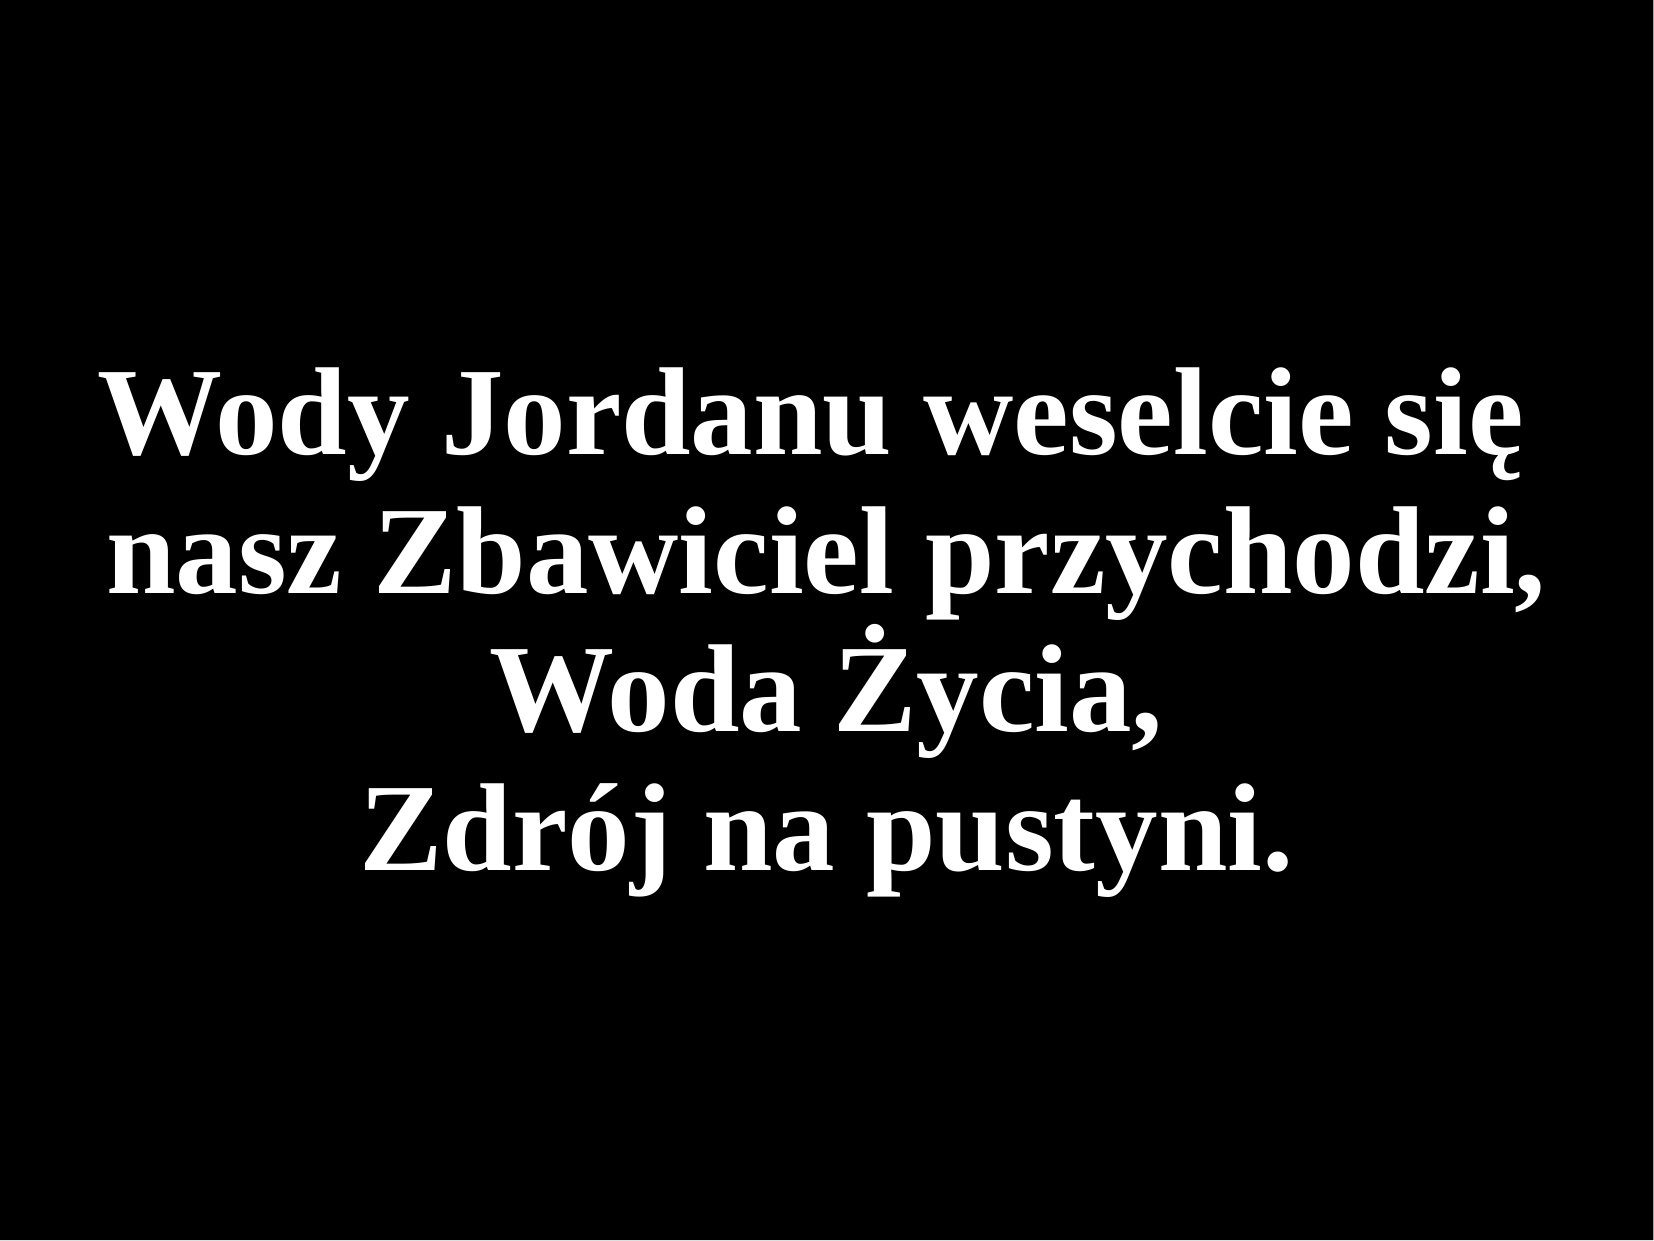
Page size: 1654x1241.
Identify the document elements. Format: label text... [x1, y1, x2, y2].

title Wody Jordanu weselcie się nasz Zbawiciel przychodzi, Woda Życia, Zdrój na pustyni. [0, 0, 1654, 1241]
